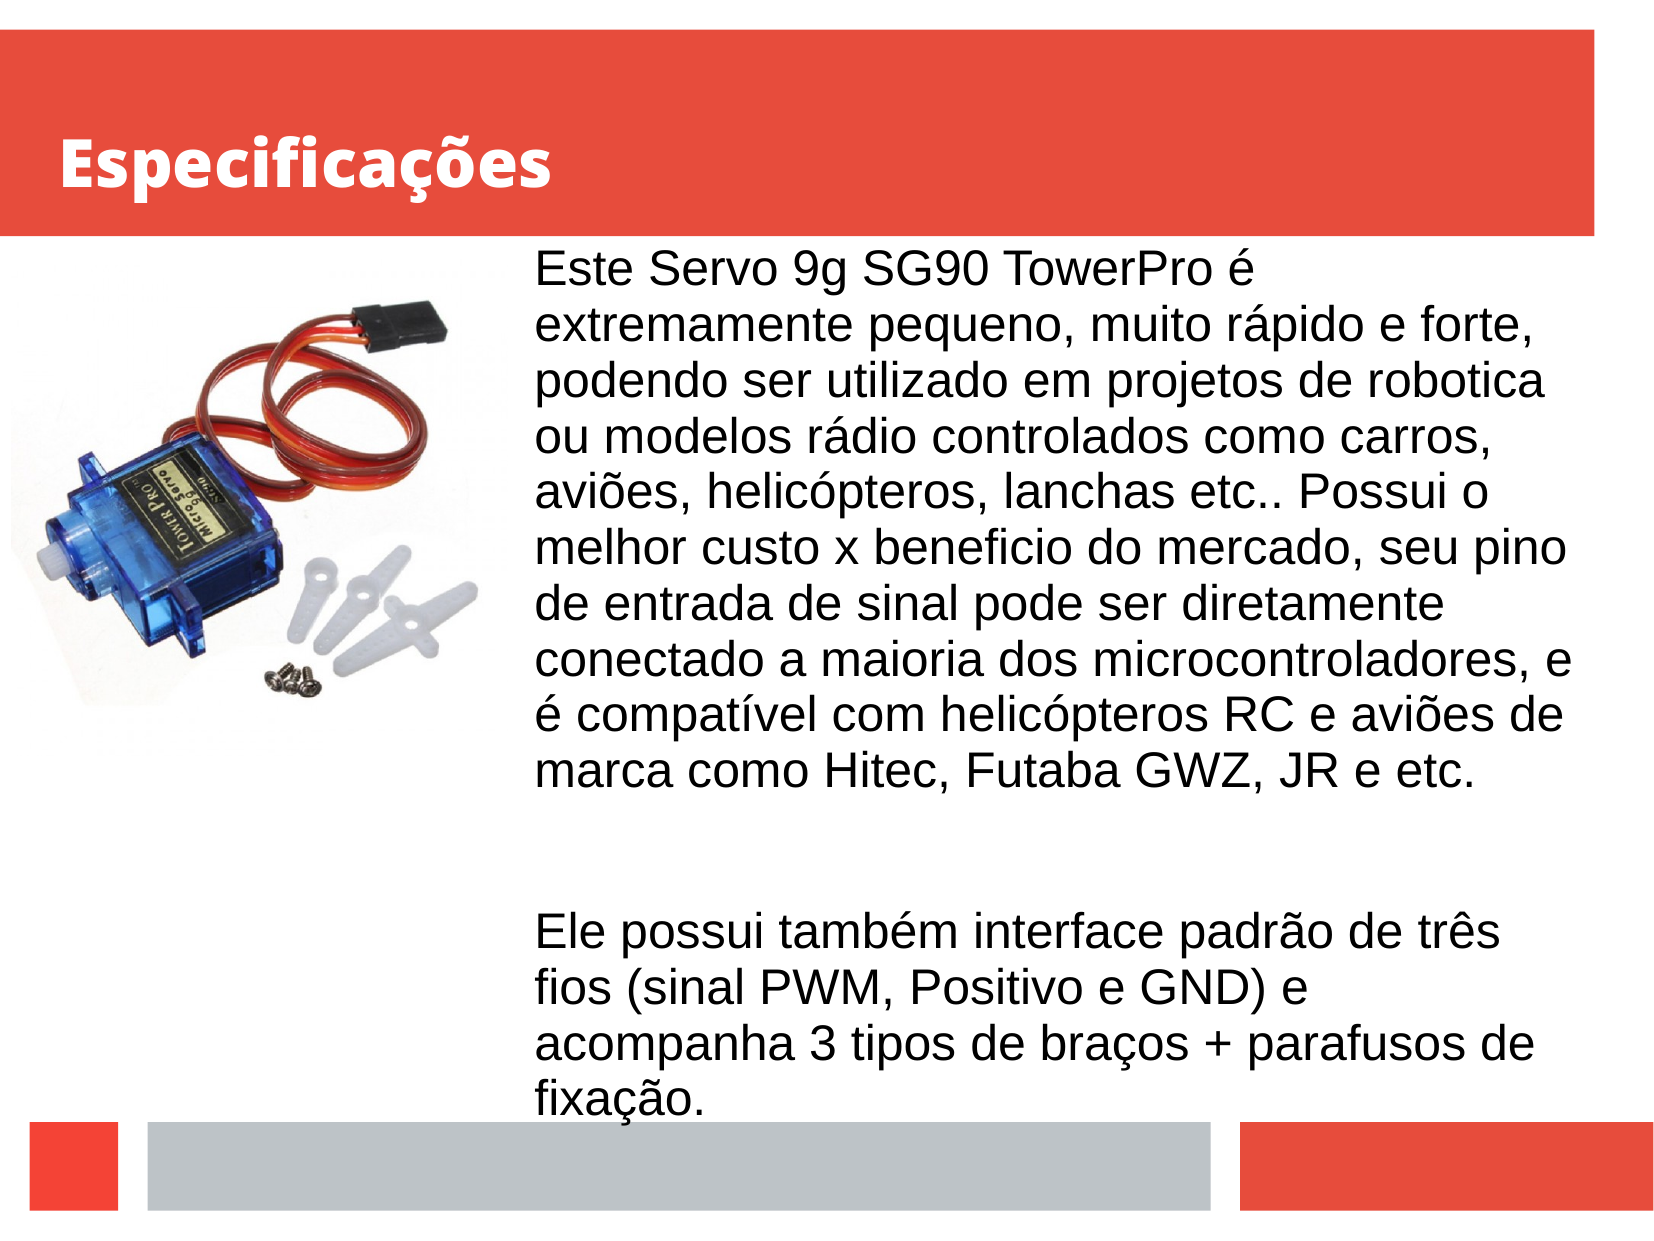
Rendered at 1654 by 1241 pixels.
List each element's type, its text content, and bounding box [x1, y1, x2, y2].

title Especificações [59, 59, 1595, 207]
text_box Este Servo 9g SG90 TowerPro é extremamente pequeno, muito rápido e forte, podendo ser utilizado em projetos de robotica ou modelos rádio controlados como carros, aviões, helicópteros, lanchas etc.. Possui o melhor custo x beneficio do mercado, seu pino de entrada de sinal pode ser diretamente conectado a maioria dos microcontroladores, e é compatível com helicópteros RC e aviões de marca como Hitec, Futaba GWZ, JR e etc. Ele possui também interface padrão de três fios (sinal PWM, Positivo e GND) e acompanha 3 tipos de braços + parafusos de fixação. [519, 233, 1595, 1134]
picture [11, 259, 508, 756]
